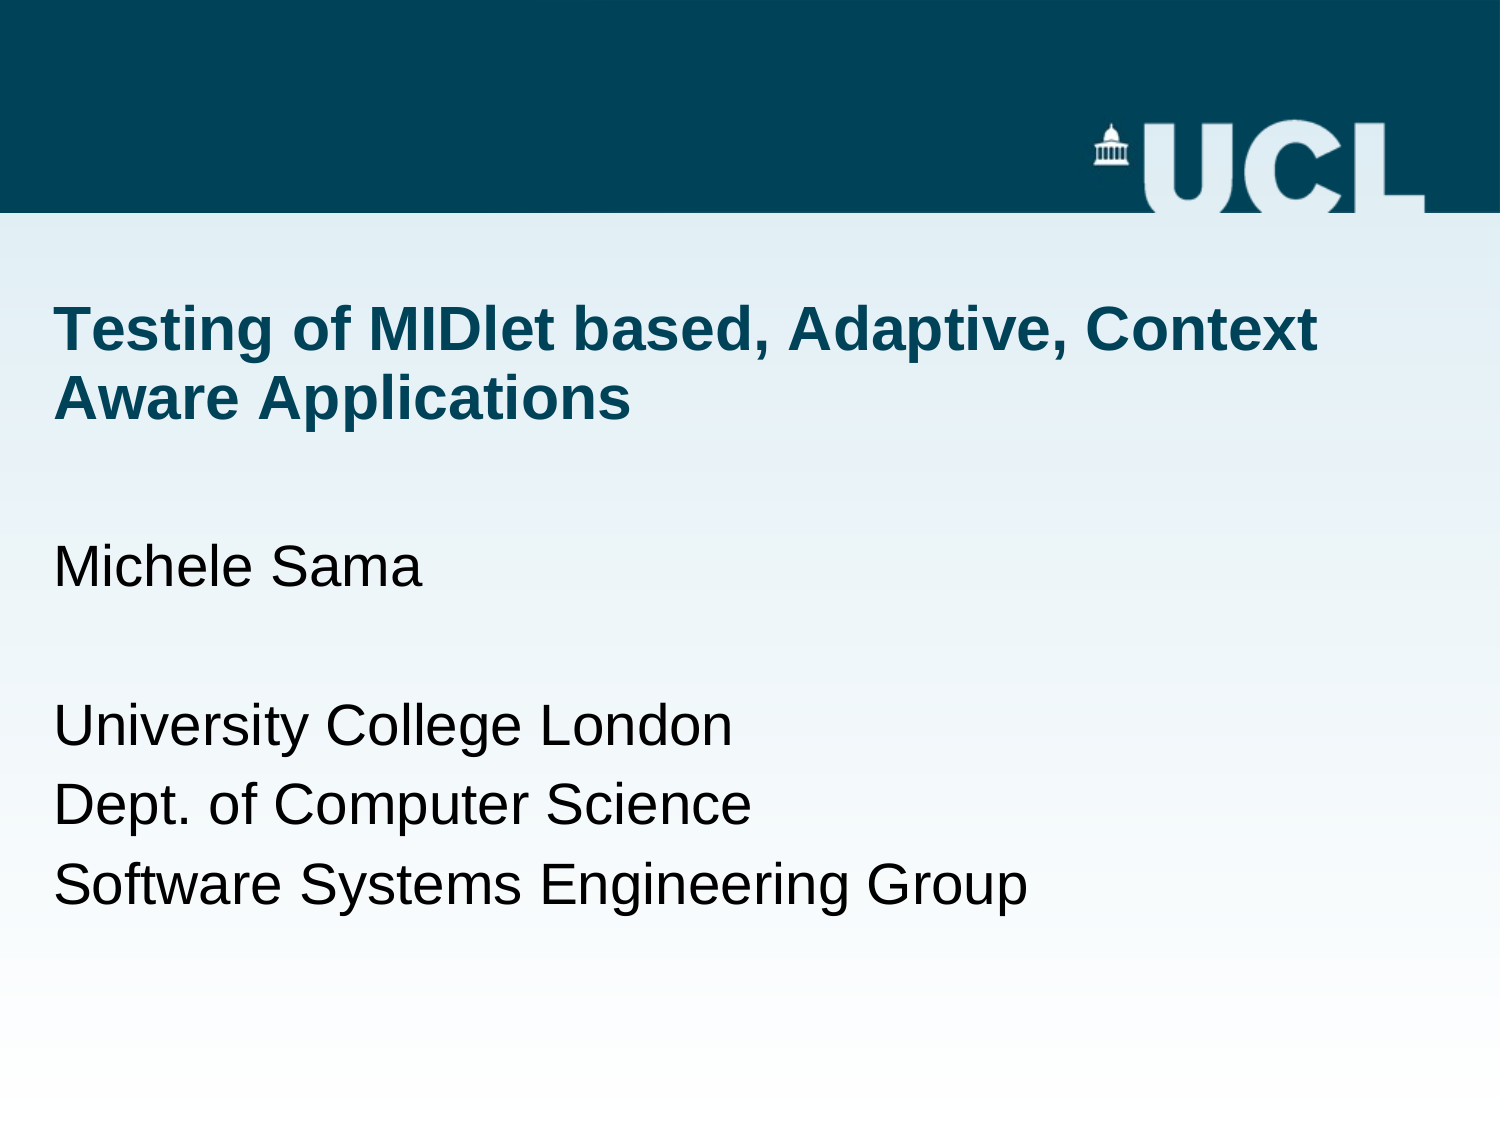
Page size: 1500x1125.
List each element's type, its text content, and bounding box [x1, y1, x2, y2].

picture [1094, 123, 1129, 166]
subtitle Michele Sama University College London Dept. of Computer Science Software Systems Engineering Group [53, 510, 1447, 1019]
picture [1144, 123, 1233, 213]
picture [1355, 123, 1500, 213]
title Testing of MIDlet based, Adaptive, Context Aware Applications [53, 250, 1447, 476]
picture [1245, 119, 1341, 213]
